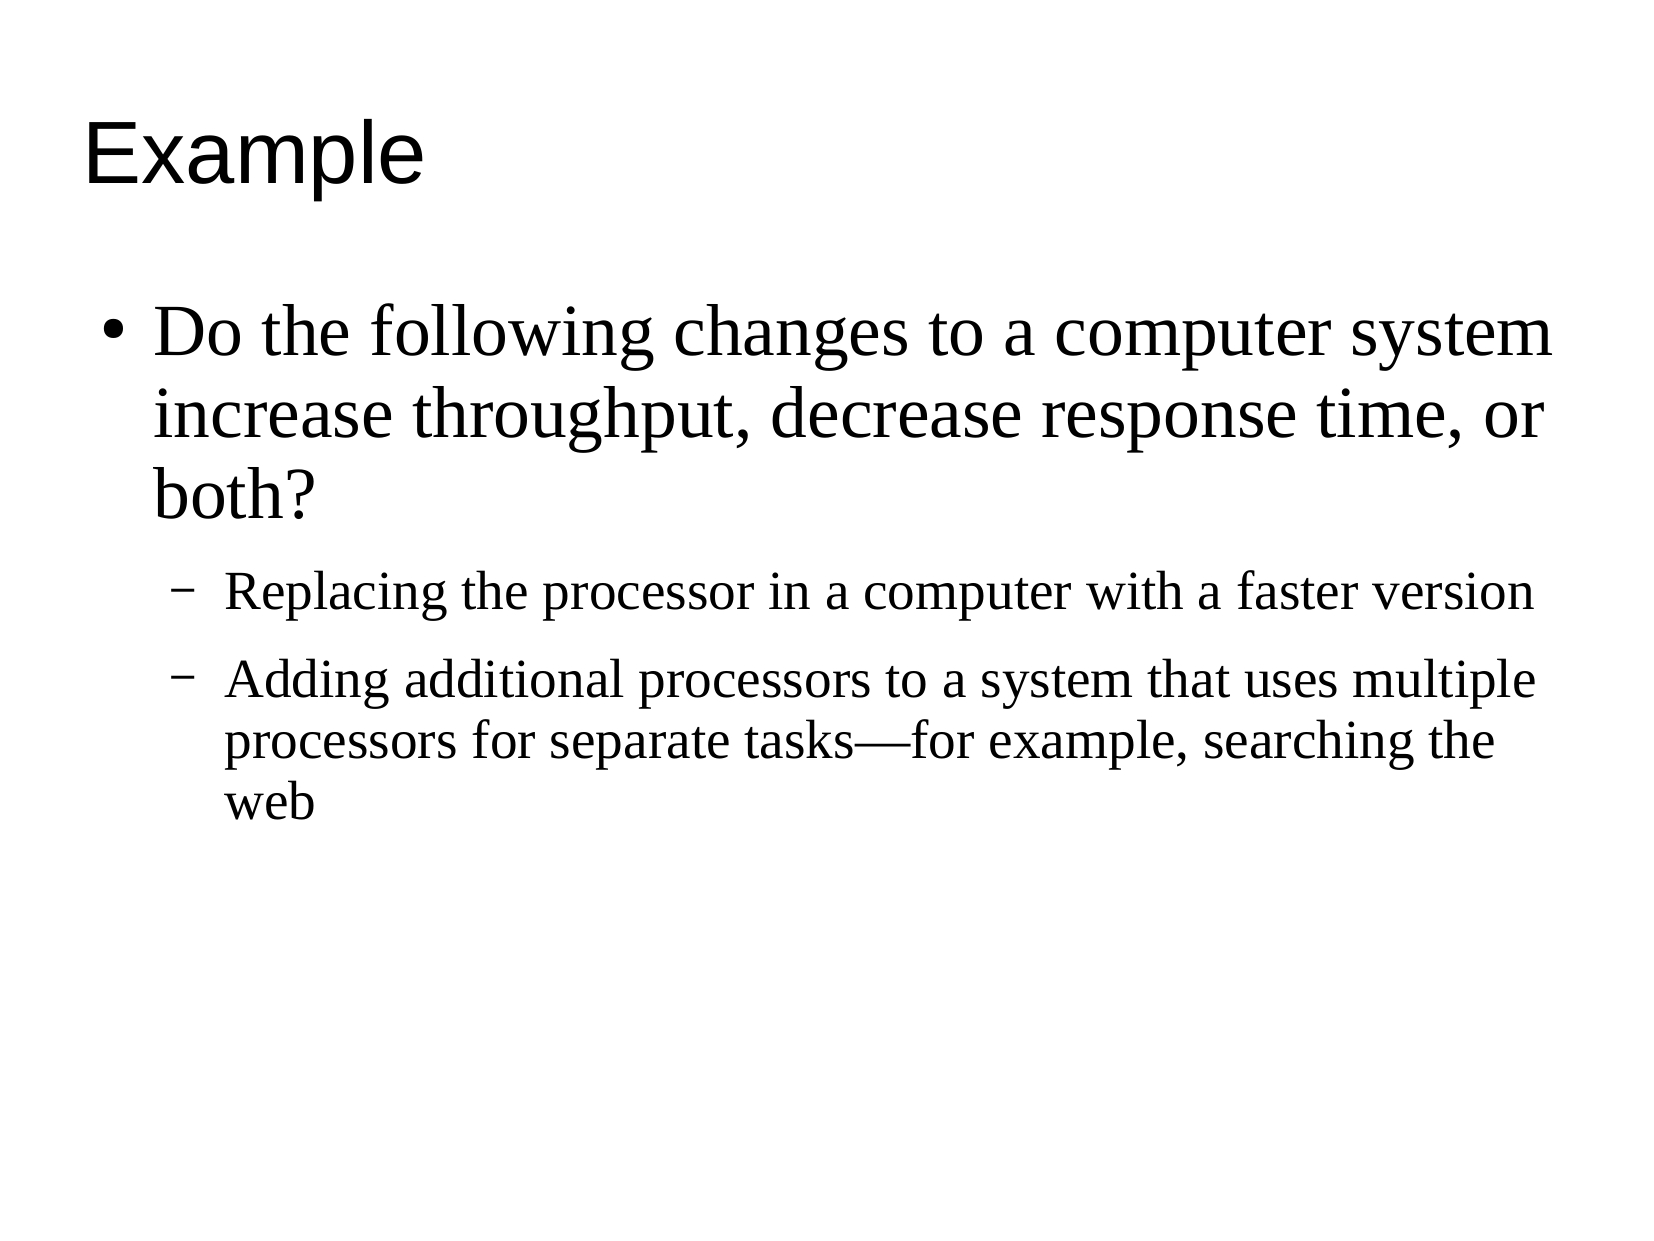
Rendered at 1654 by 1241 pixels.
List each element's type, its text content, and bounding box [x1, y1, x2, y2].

text_box [82, 290, 1571, 1010]
title Example [82, 49, 1571, 257]
